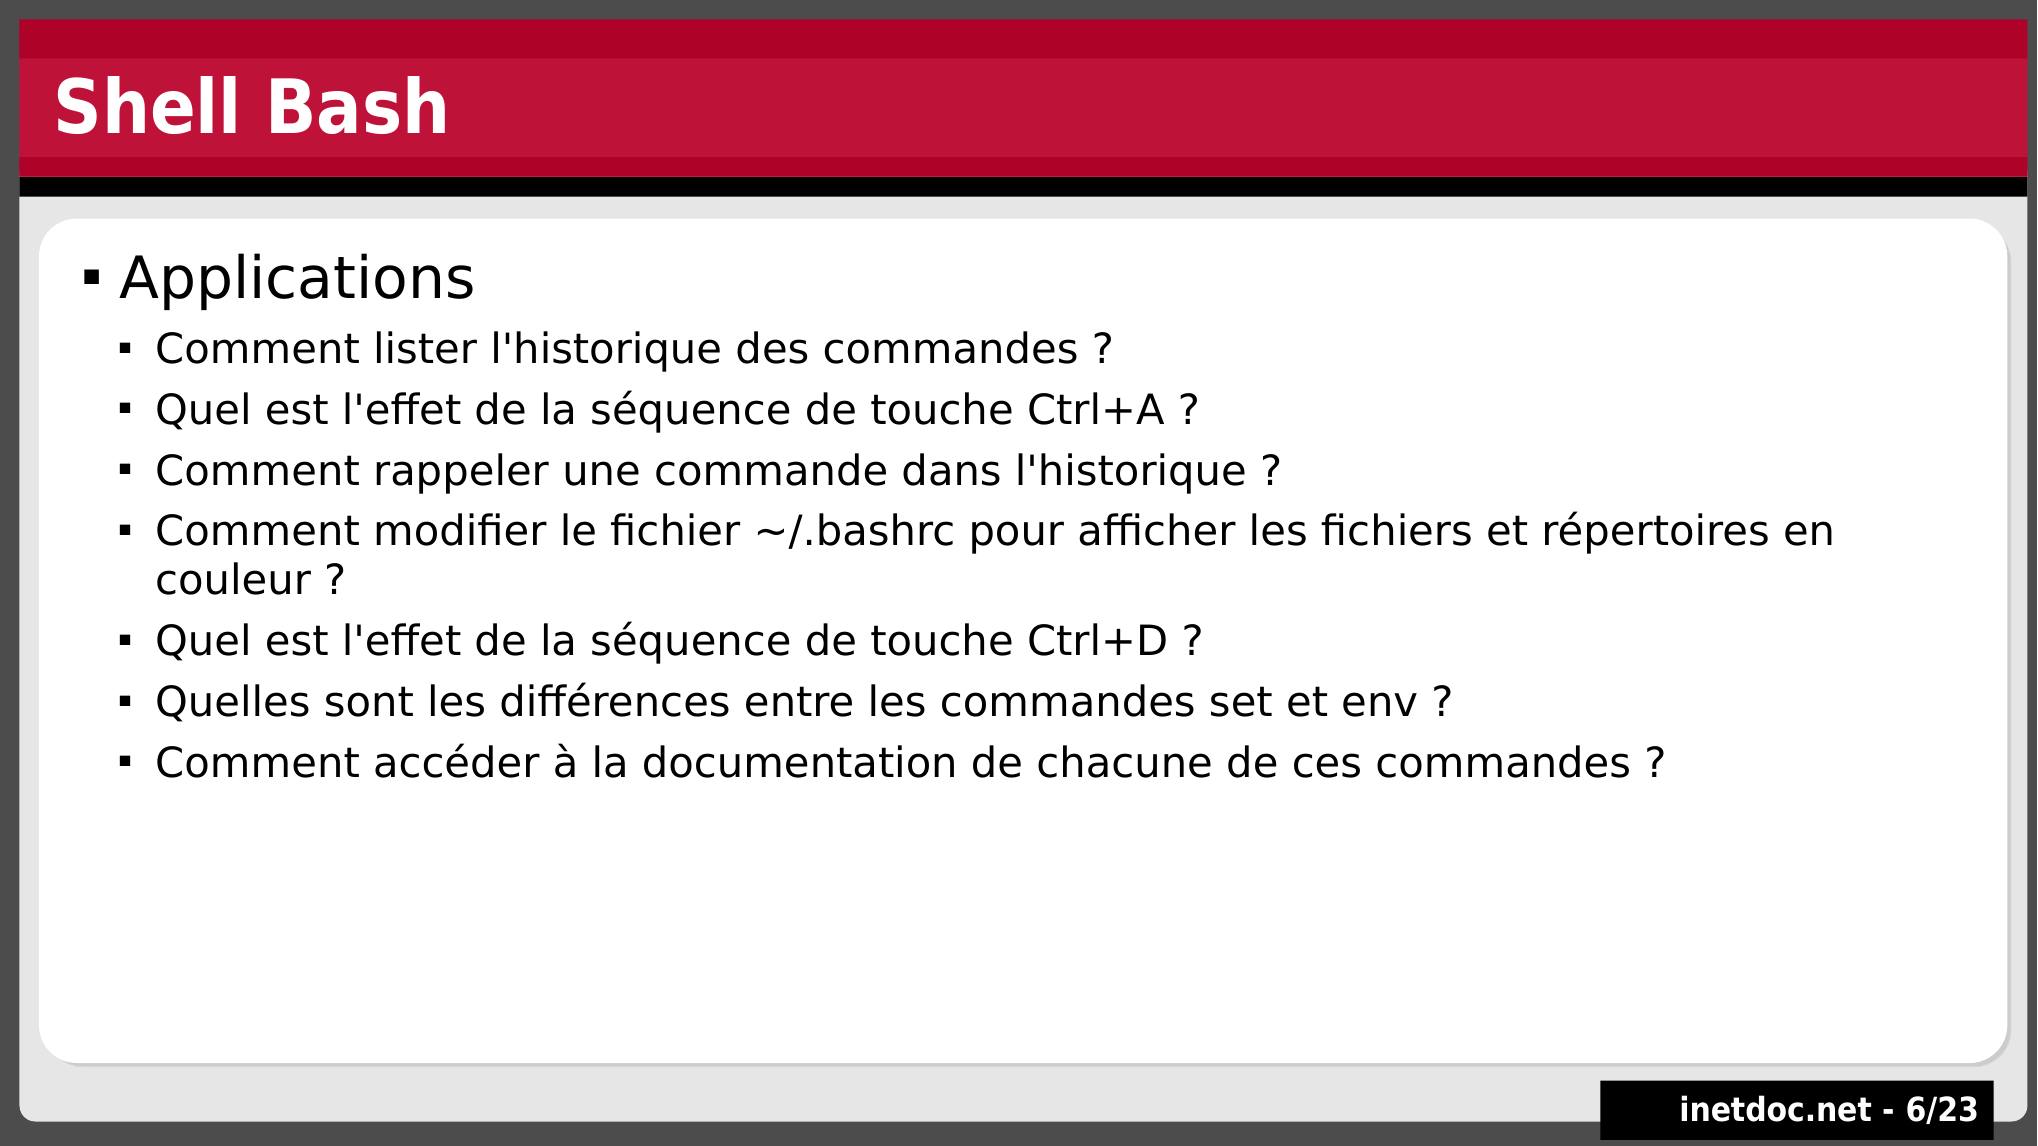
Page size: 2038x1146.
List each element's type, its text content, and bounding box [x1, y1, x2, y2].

text_box Shell Bash [19, 59, 2028, 157]
text_box Applications Comment lister l'historique des commandes ? Quel est l'effet de la séquence de touche Ctrl+A ? Comment rappeler une commande dans l'historique ? Comment modifier le fichier ~/.bashrc pour afficher les fichiers et répertoires en couleur ? Quel est l'effet de la séquence de touche Ctrl+D ? Quelles sont les différences entre les commandes set et env ? Comment accéder à la documentation de chacune de ces commandes ? [38, 218, 2008, 1064]
text_box [19, 157, 2028, 1122]
text_box [19, 19, 2028, 59]
text_box inetdoc.net - <numéro>/23 [1600, 1080, 1994, 1140]
